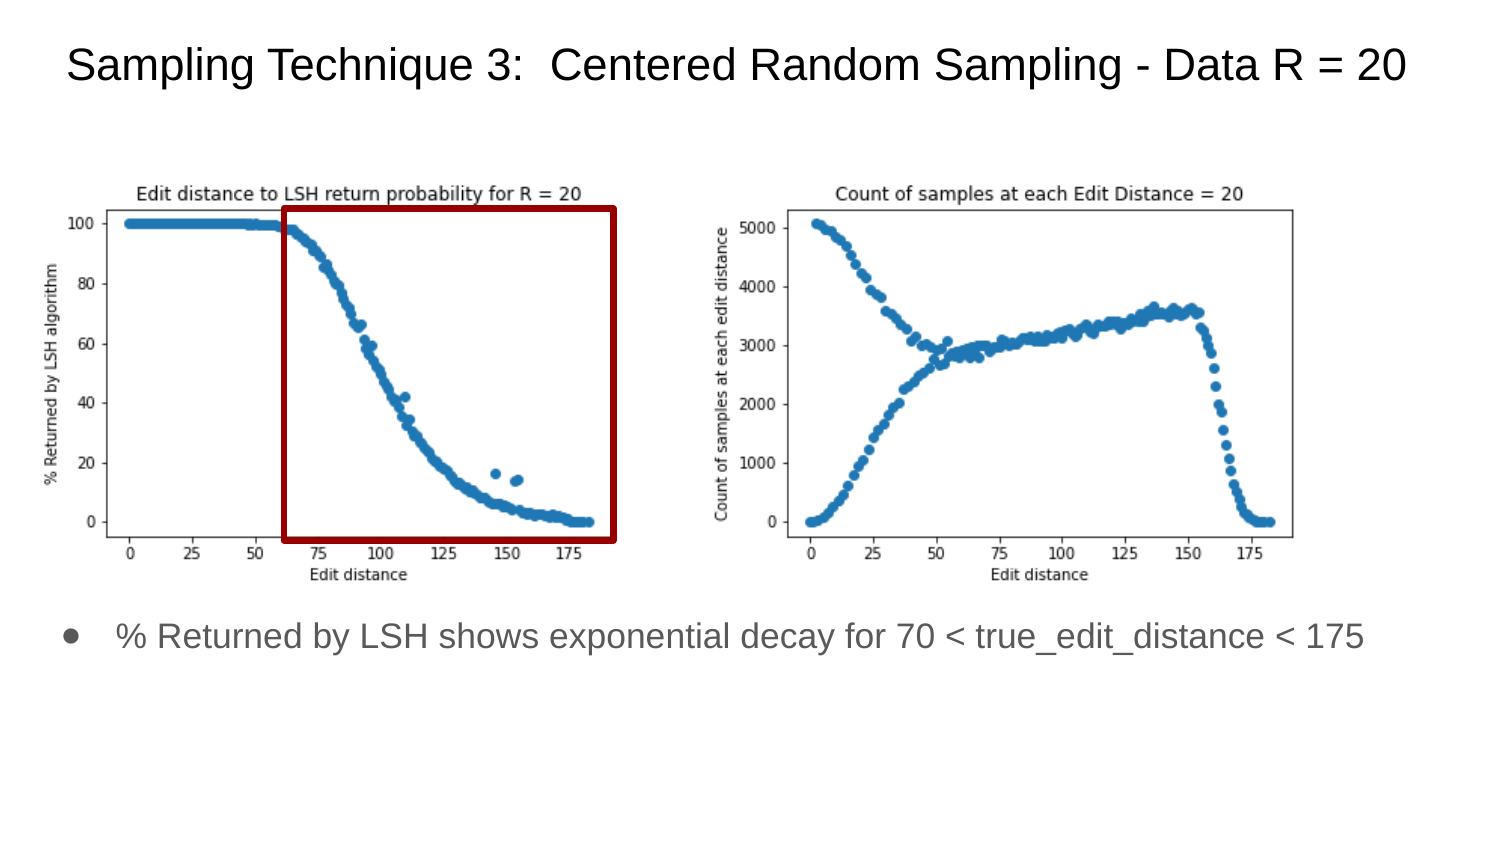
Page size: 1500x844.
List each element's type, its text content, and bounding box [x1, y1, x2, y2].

title Sampling Technique 3: Centered Random Sampling - Data R = 20 [51, 20, 1449, 115]
text_box % Returned by LSH shows exponential decay for 70 < true_edit_distance < 175 [25, 597, 1467, 780]
picture [25, 157, 676, 592]
picture [706, 157, 1357, 592]
